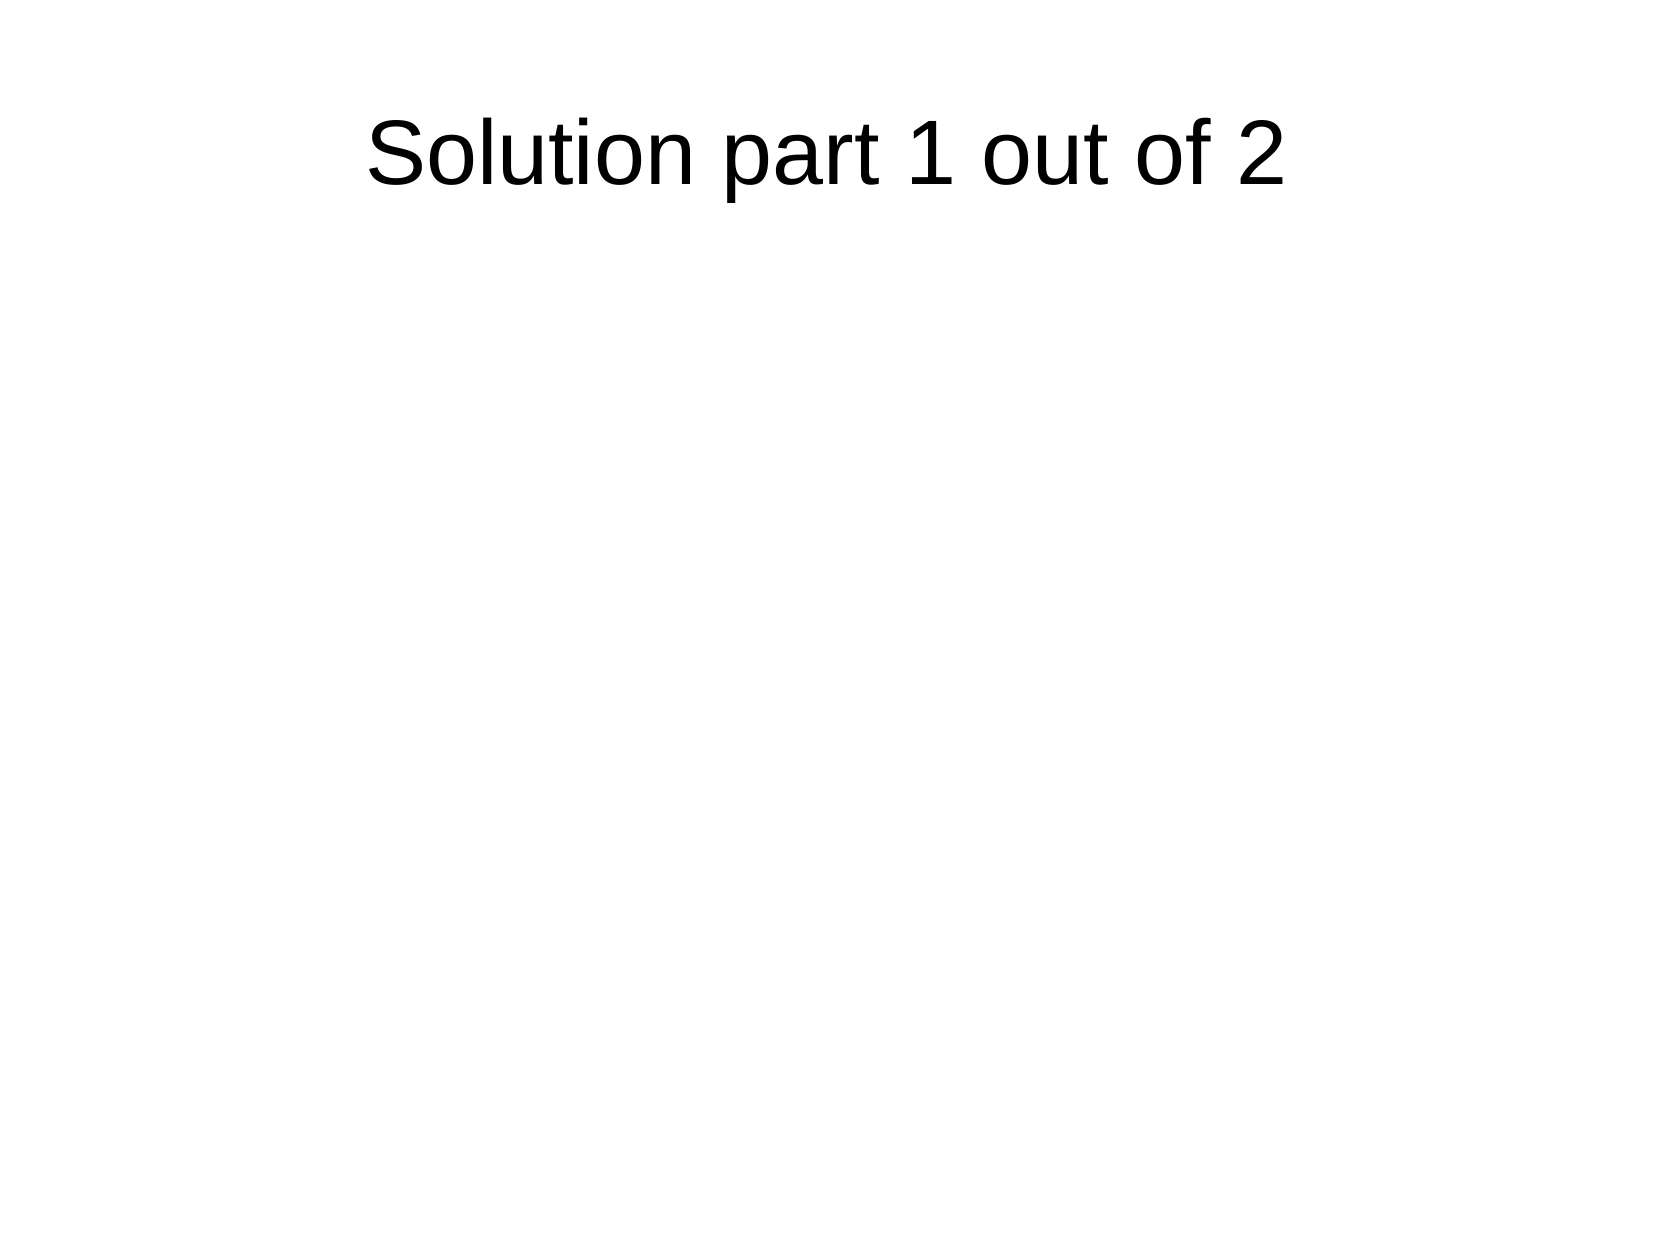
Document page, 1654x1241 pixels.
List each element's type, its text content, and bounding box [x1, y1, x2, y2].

title Solution part 1 out of 2 [82, 49, 1571, 257]
